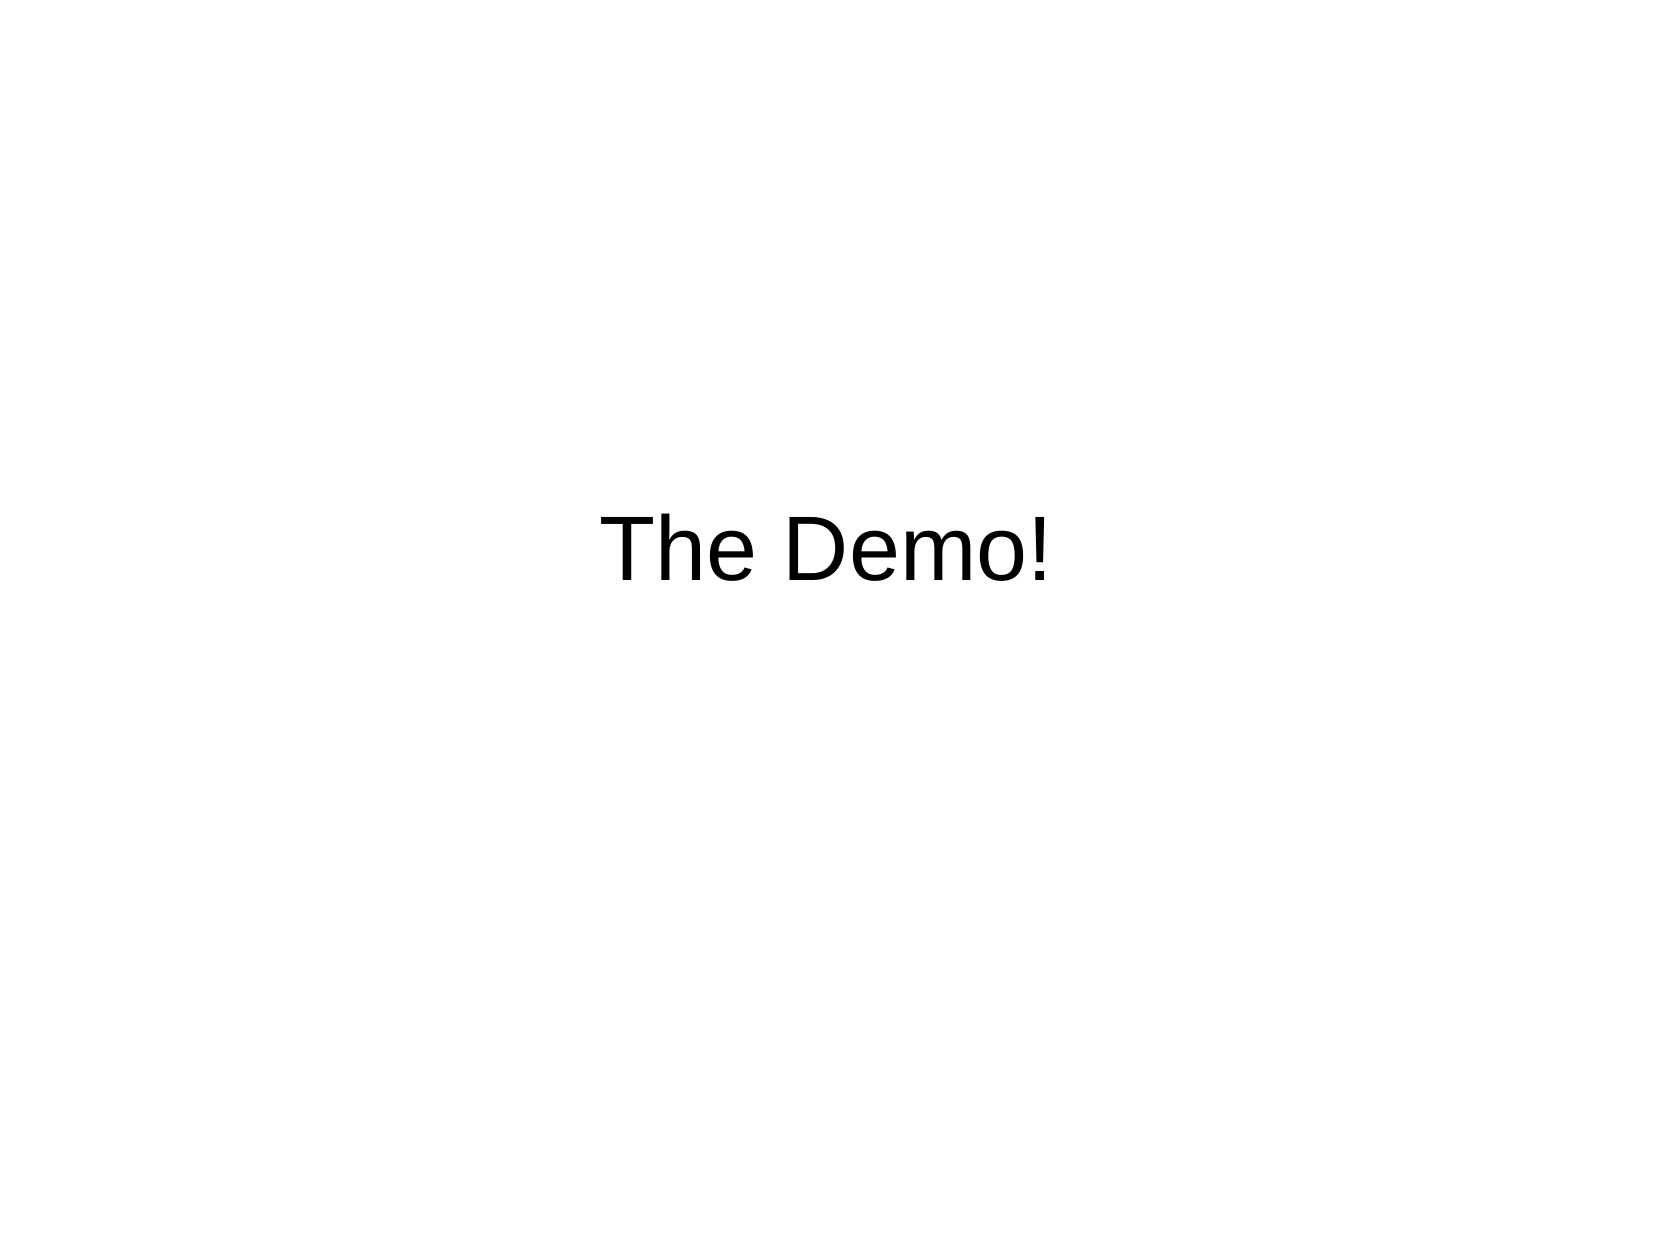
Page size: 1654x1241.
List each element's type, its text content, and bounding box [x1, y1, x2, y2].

title The Demo! [82, 445, 1571, 653]
